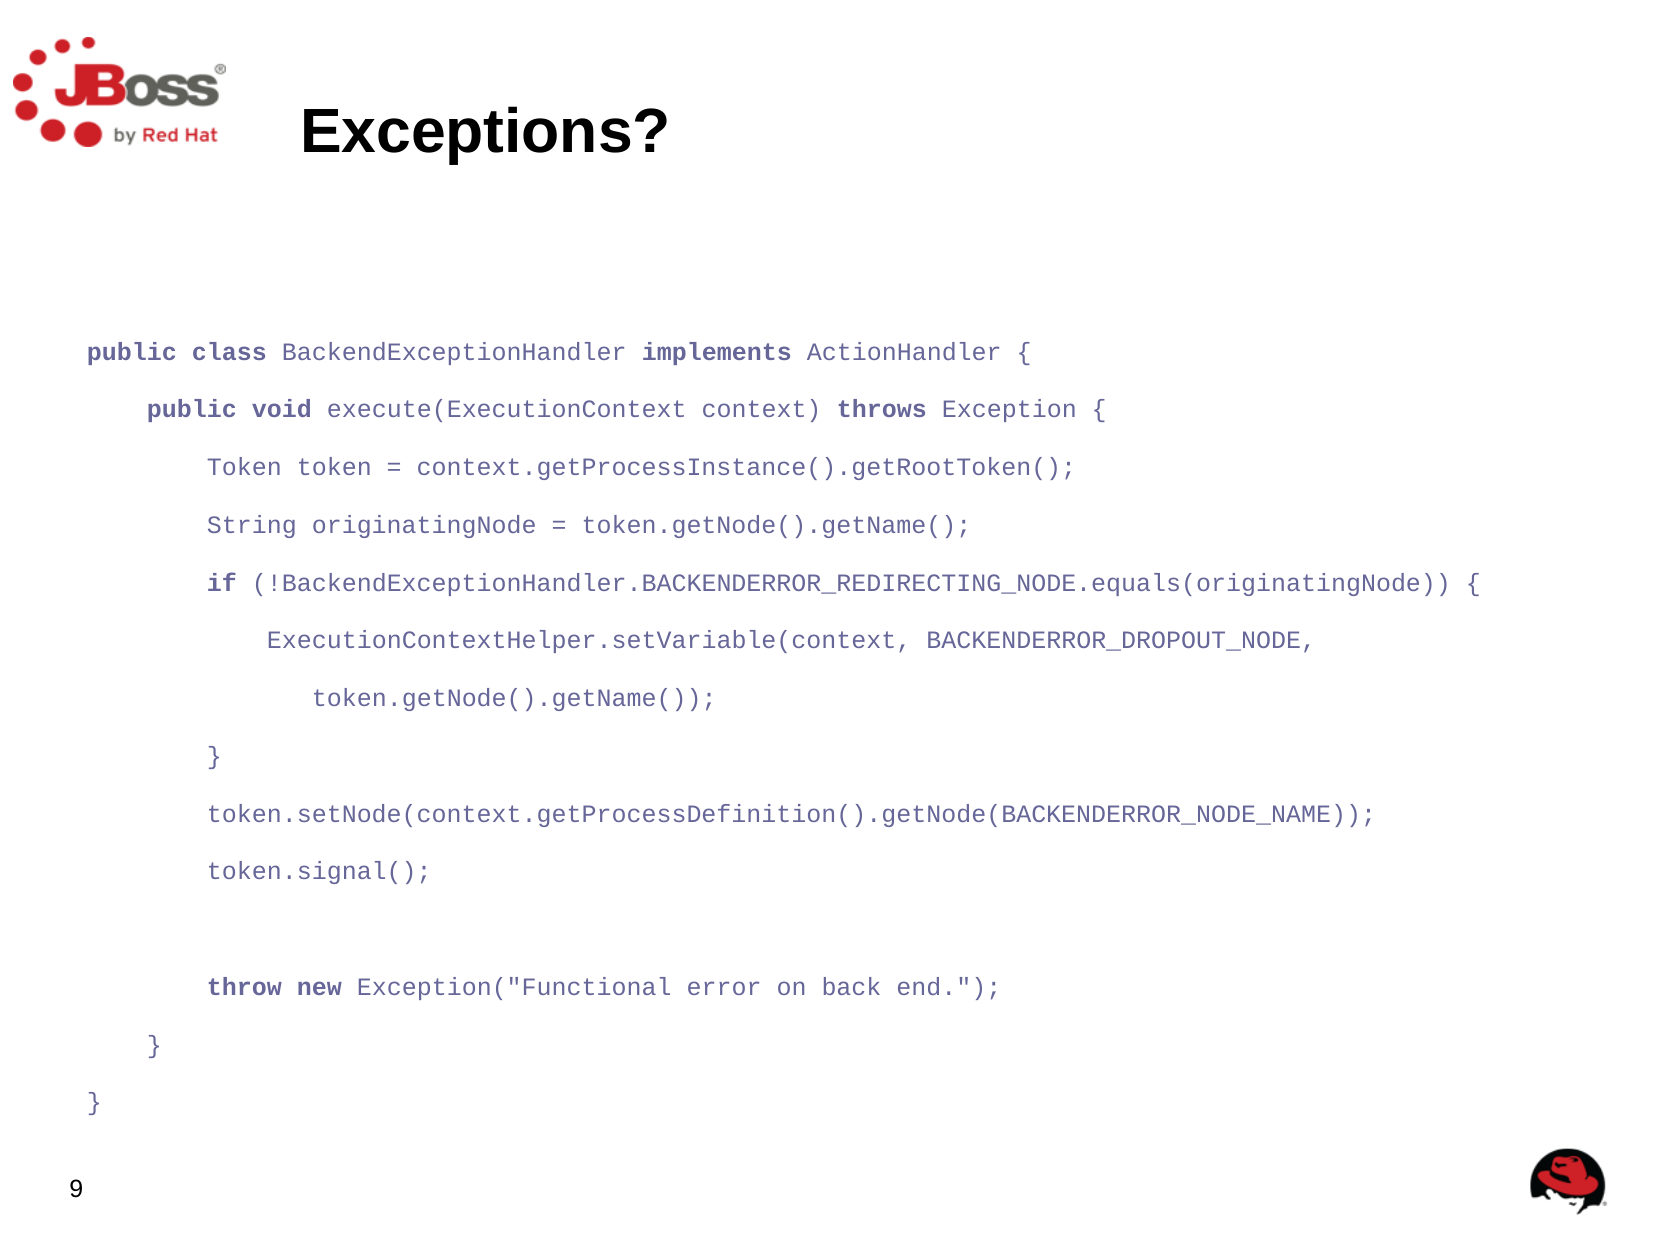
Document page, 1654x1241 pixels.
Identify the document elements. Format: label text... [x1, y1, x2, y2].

picture [13, 37, 226, 147]
list public class BackendExceptionHandler implements ActionHandler { public void execute(ExecutionContext context) throws Exception { Token token = context.getProcessInstance().getRootToken(); String originatingNode = token.getNode().getName(); if (!BackendExceptionHandler.BACKENDERROR_REDIRECTING_NODE.equals(originatingNode)) { ExecutionContextHelper.setVariable(context, BACKENDERROR_DROPOUT_NODE, token.getNode().getName()); } token.setNode(context.getProcessDefinition().getNode(BACKENDERROR_NODE_NAME)); token.signal(); throw new Exception("Functional error on back end."); } } [86, 244, 1576, 1119]
picture [1529, 1146, 1613, 1224]
title Exceptions? [300, 45, 1571, 218]
